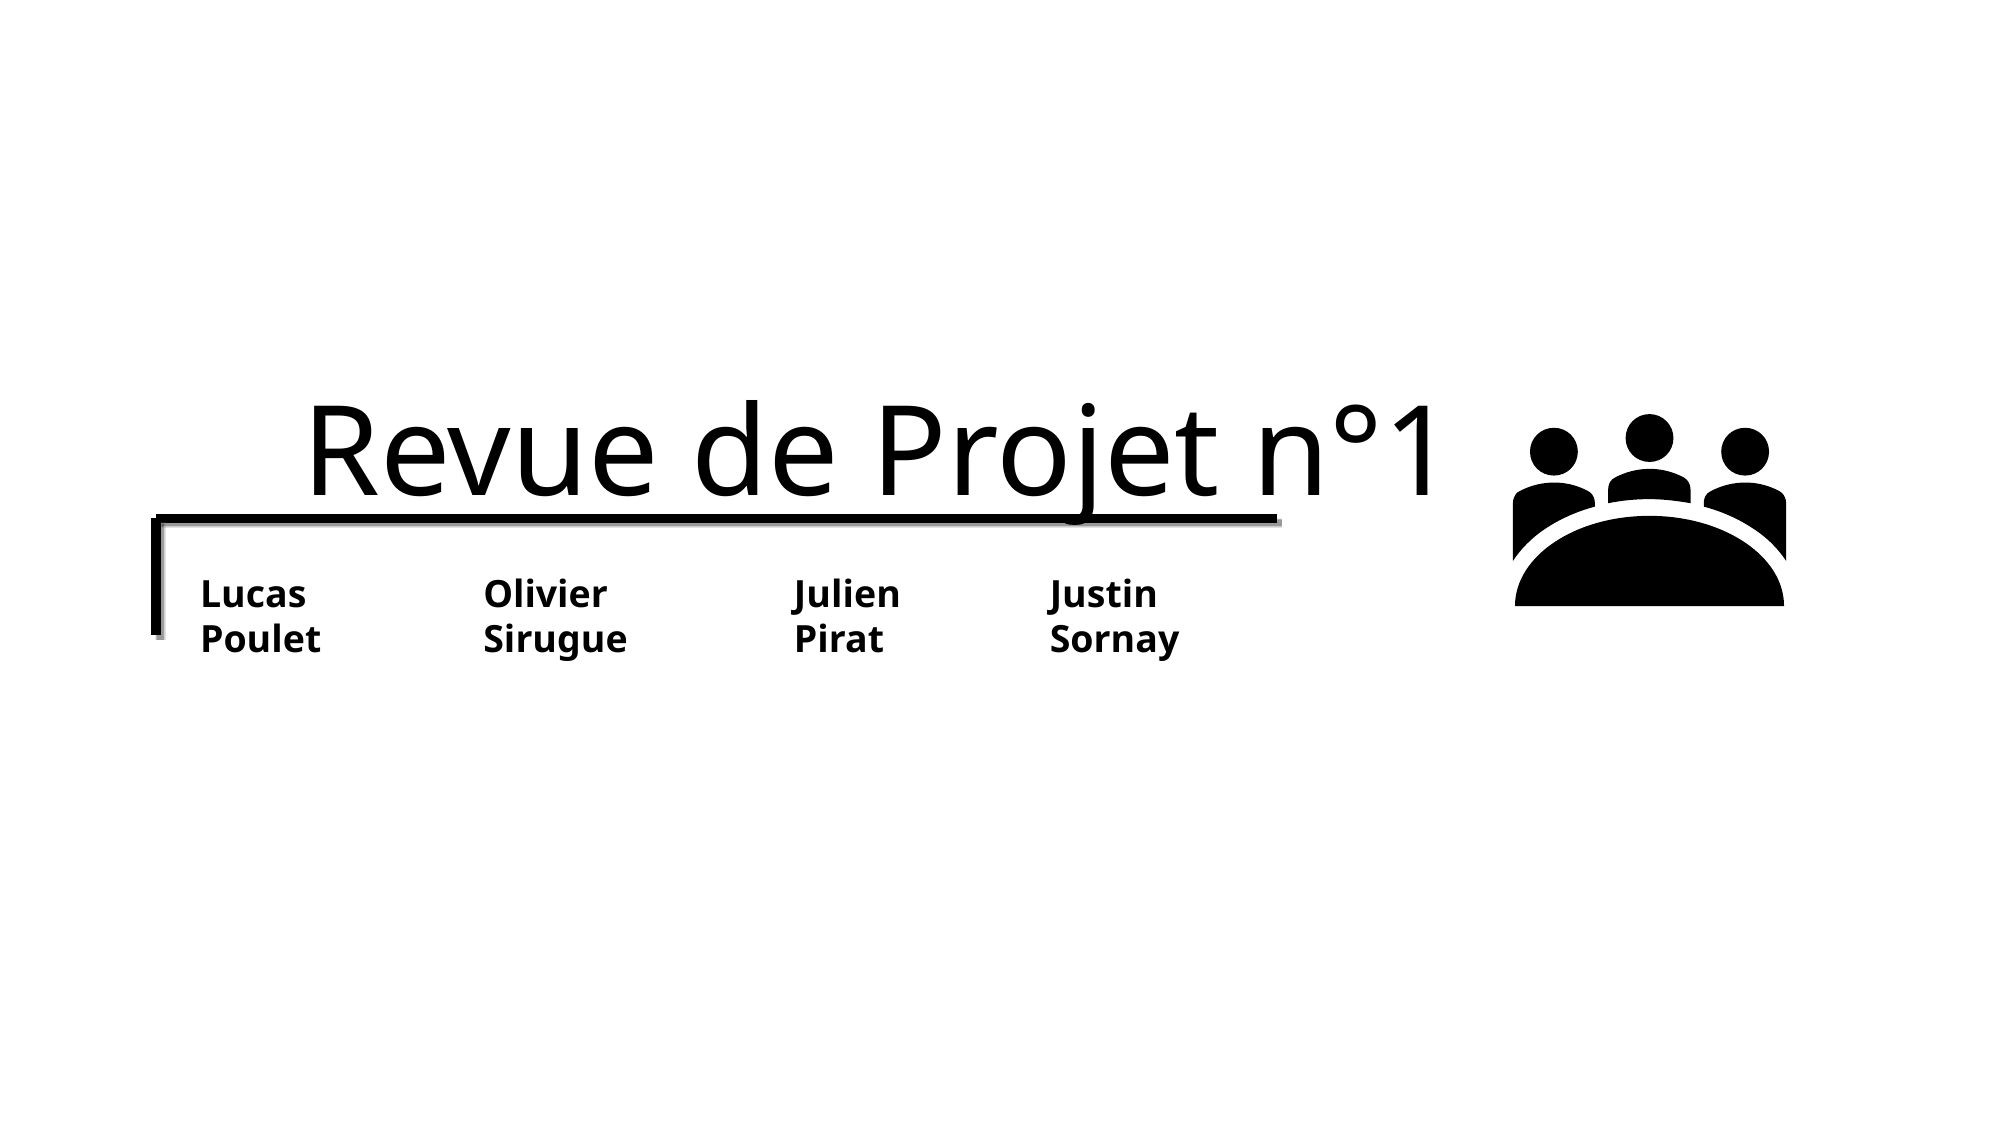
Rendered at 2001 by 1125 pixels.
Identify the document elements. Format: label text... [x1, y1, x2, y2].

text_box Revue de Projet n°1 [287, 363, 1146, 514]
text_box Julien Pirat [779, 562, 1006, 624]
text_box Lucas Poulet [184, 562, 440, 624]
text_box Olivier Sirugue [468, 562, 751, 624]
picture [1483, 344, 1816, 676]
text_box Justin Sornay [1034, 562, 1302, 624]
